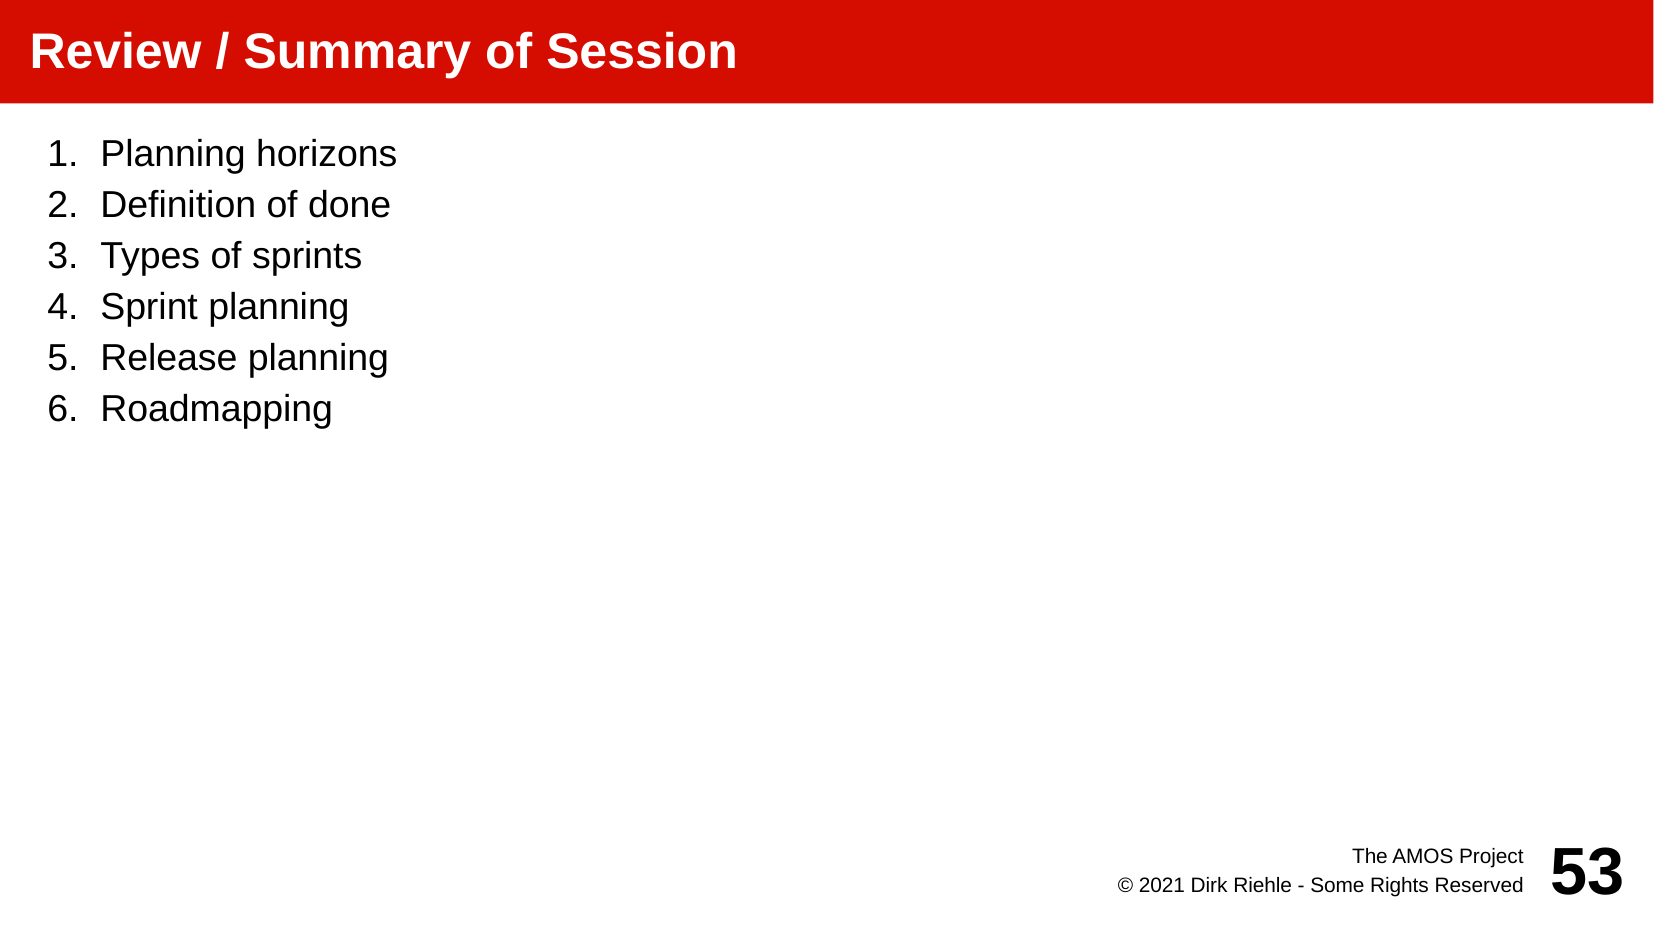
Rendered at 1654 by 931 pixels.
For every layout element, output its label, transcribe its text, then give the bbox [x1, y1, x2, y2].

list Planning horizons Definition of done Types of sprints Sprint planning Release planning Roadmapping [29, 132, 1625, 813]
title Review / Summary of Session [0, 0, 1654, 104]
